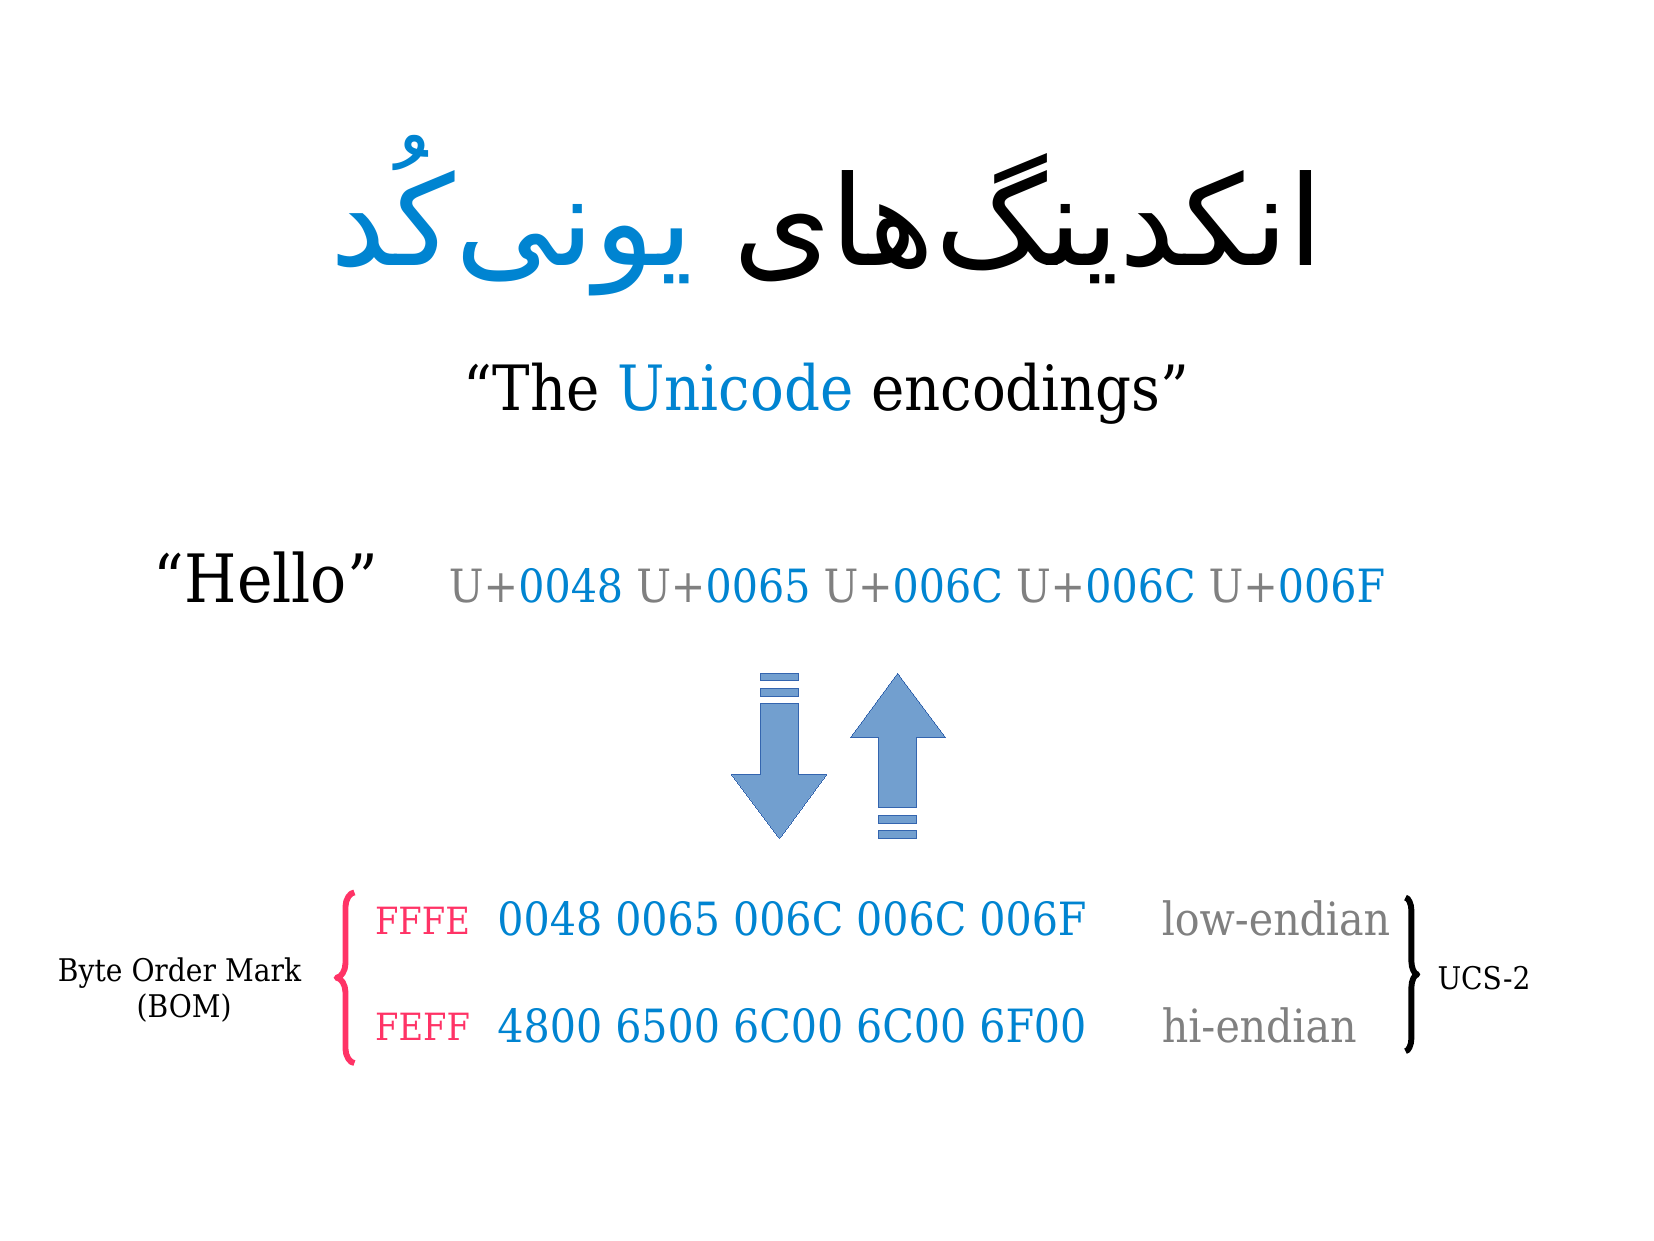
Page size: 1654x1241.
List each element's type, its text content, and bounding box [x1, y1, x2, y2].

text_box [878, 830, 917, 839]
text_box [878, 815, 917, 824]
text_box انکدینگ‌های یونی‌کُد “The Unicode encodings” [82, 49, 1571, 526]
text_box [760, 673, 799, 681]
text_box FFFE [360, 892, 486, 951]
text_box UCS-2 [1409, 952, 1560, 1004]
text_box Byte Order Mark (BOM) [23, 944, 342, 1033]
text_box 0048 0065 006C 006C 006F low-endian 4800 6500 6C00 6C00 6F00 hi-endian [128, 885, 1406, 1073]
text_box FEFF [360, 998, 486, 1058]
text_box [850, 673, 946, 808]
text_box [760, 688, 799, 697]
text_box [731, 703, 827, 839]
list “Hello” U+0048 U+0065 U+006C U+006C U+006F [82, 540, 1538, 952]
